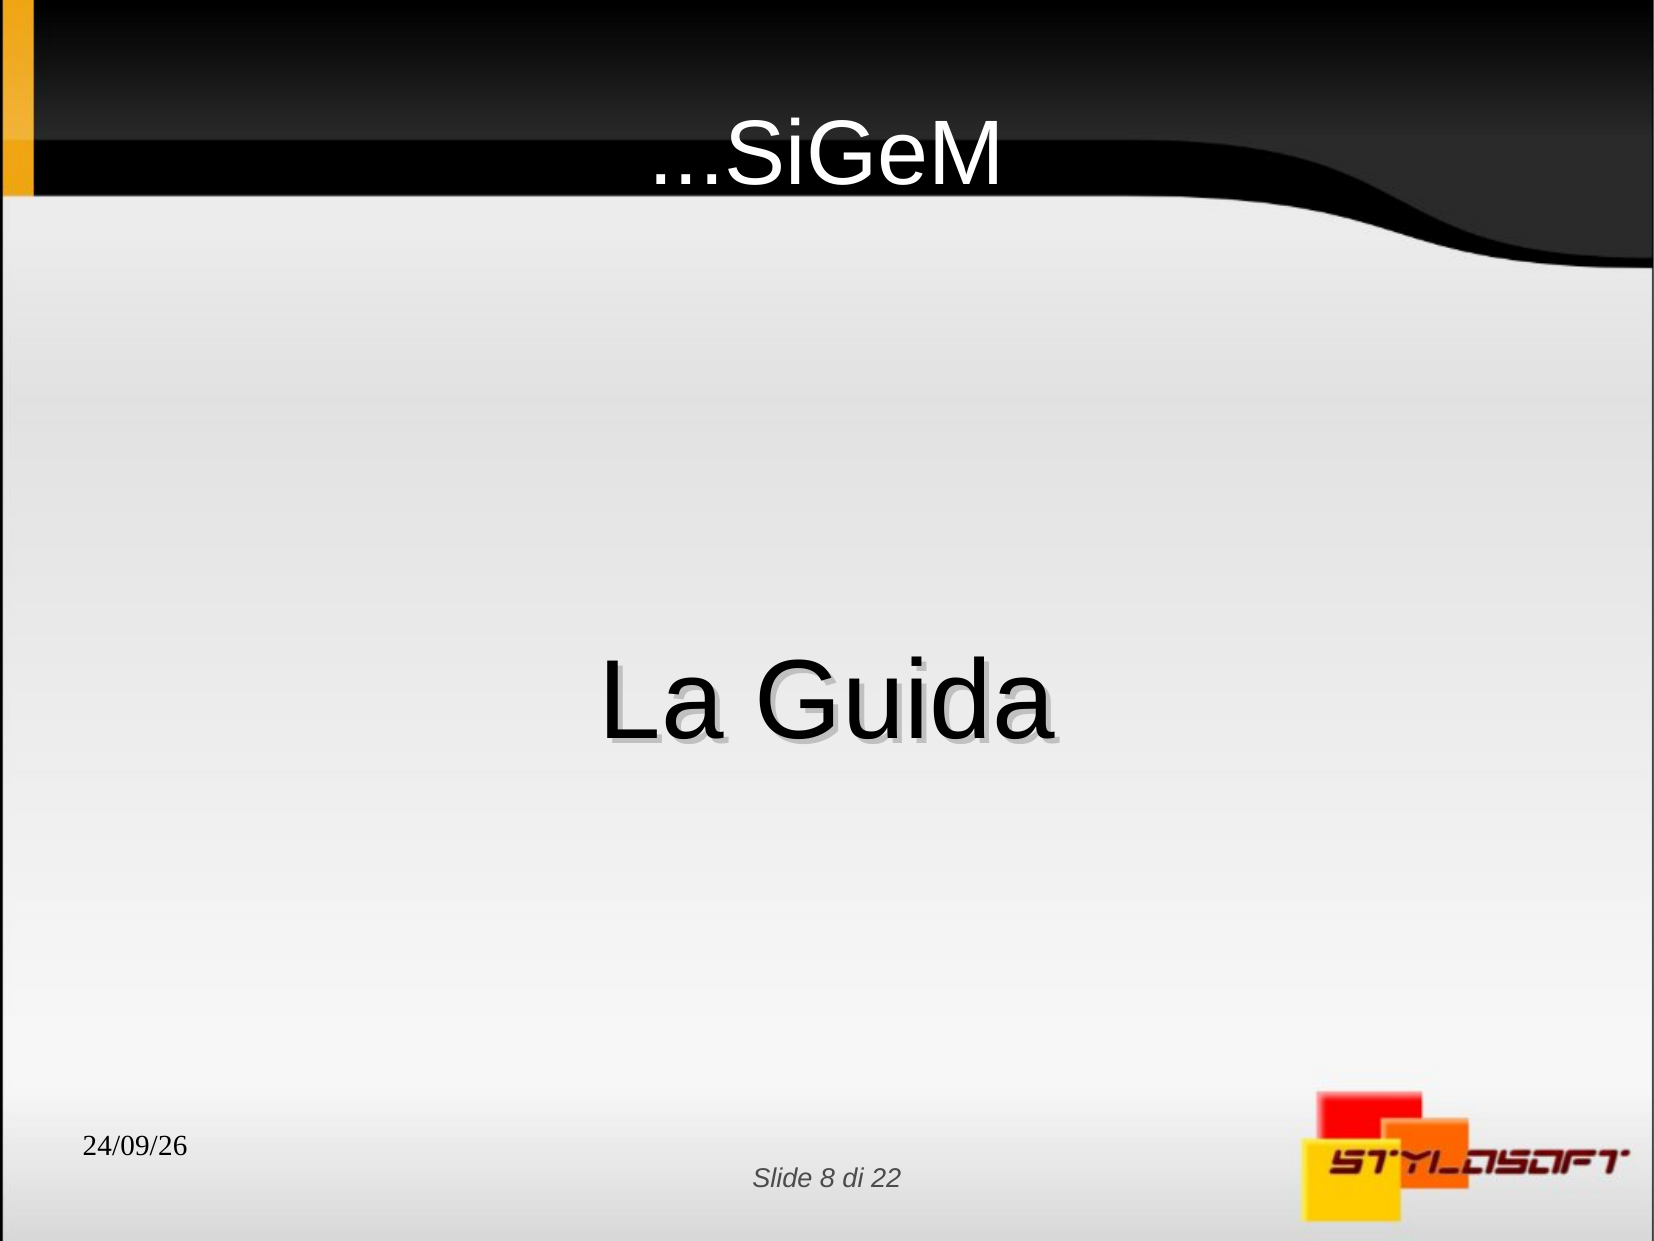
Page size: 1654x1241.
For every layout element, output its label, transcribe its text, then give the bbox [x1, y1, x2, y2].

text_box Slide <numero> di 22 [0, 1156, 1654, 1241]
title ...SiGeM [82, 56, 1571, 250]
text_box La Guida [82, 297, 1571, 1102]
picture [0, 0, 1654, 1156]
